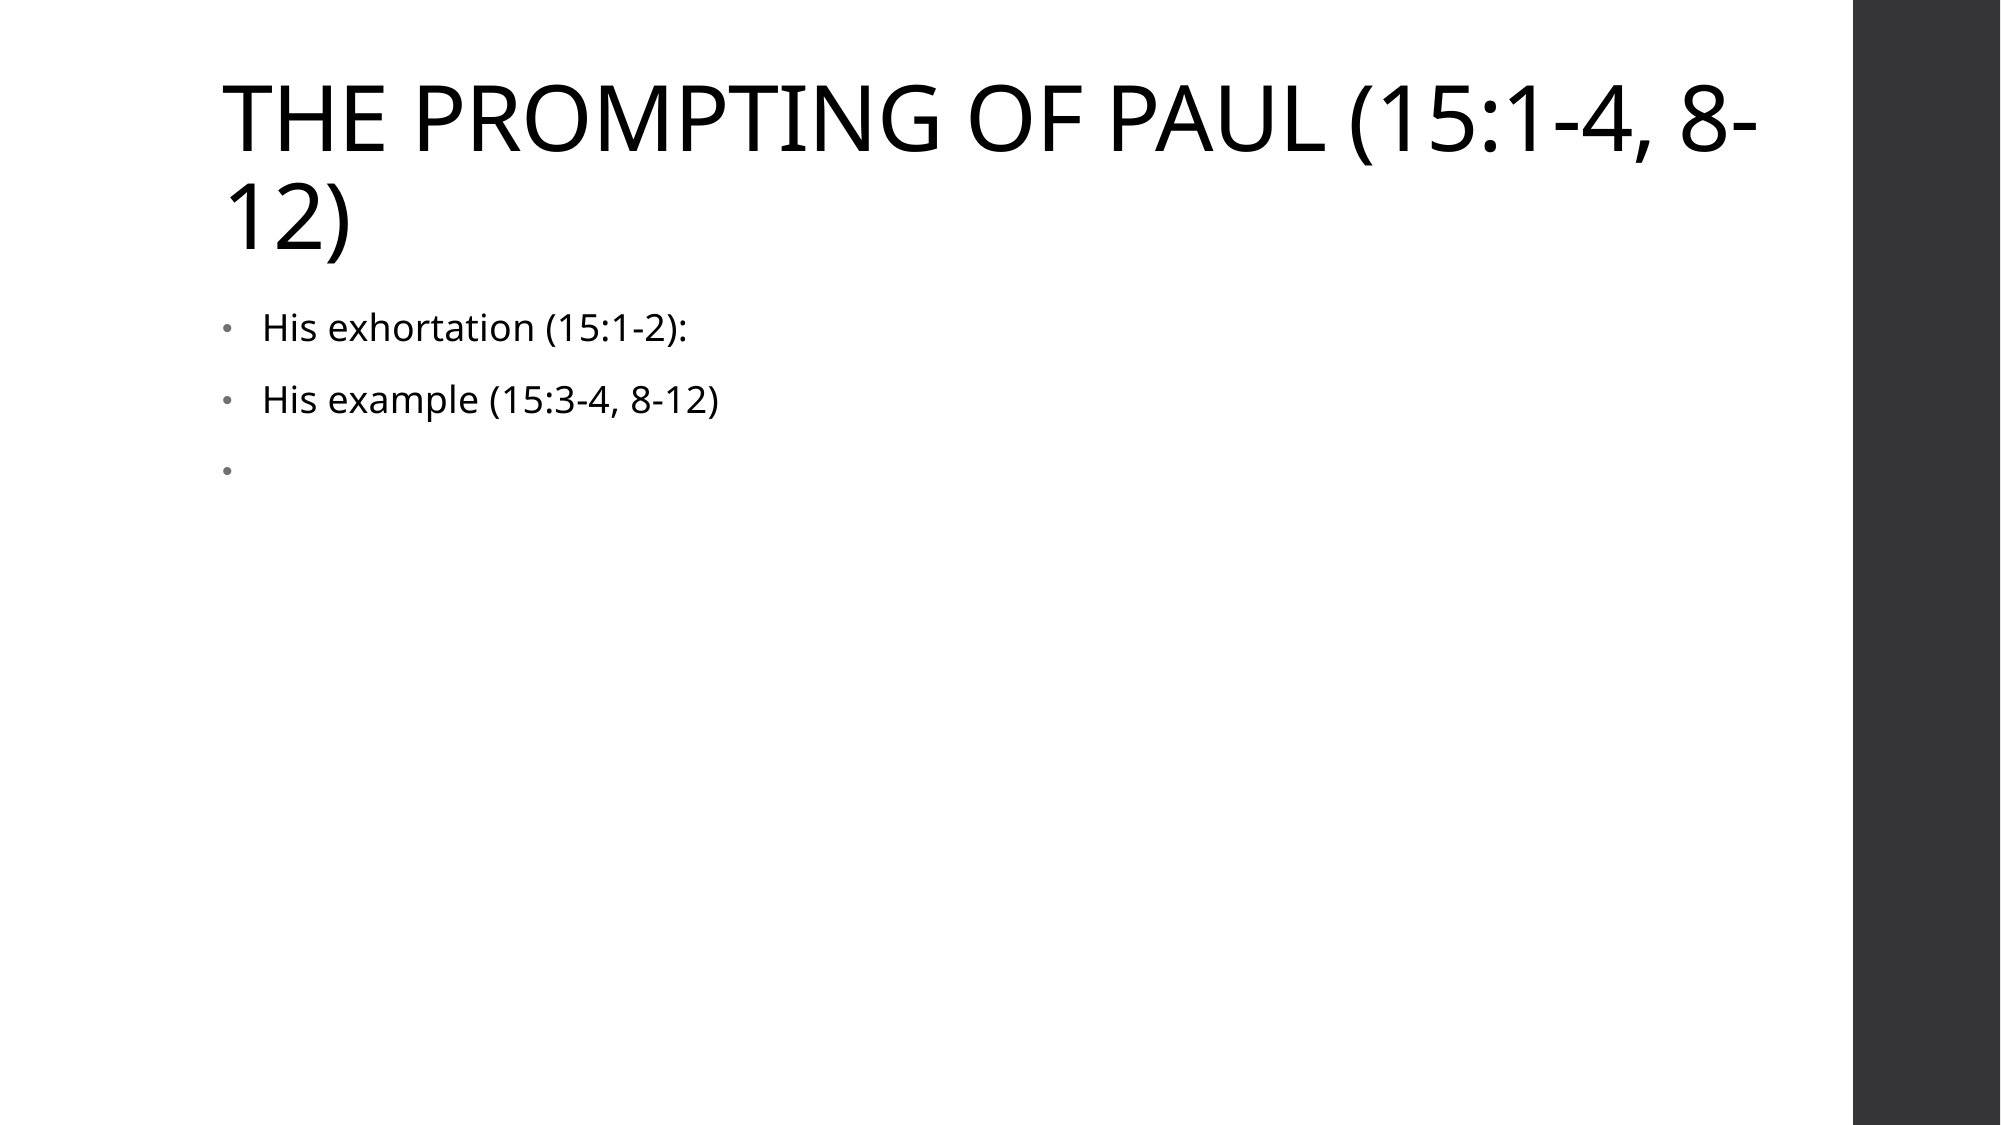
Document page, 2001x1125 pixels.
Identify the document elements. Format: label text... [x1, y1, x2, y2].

list His exhortation (15:1-2): His example (15:3-4, 8-12) [206, 299, 1617, 1014]
title THE PROMPTING OF PAUL (15:1-4, 8-12) [206, 60, 1797, 278]
